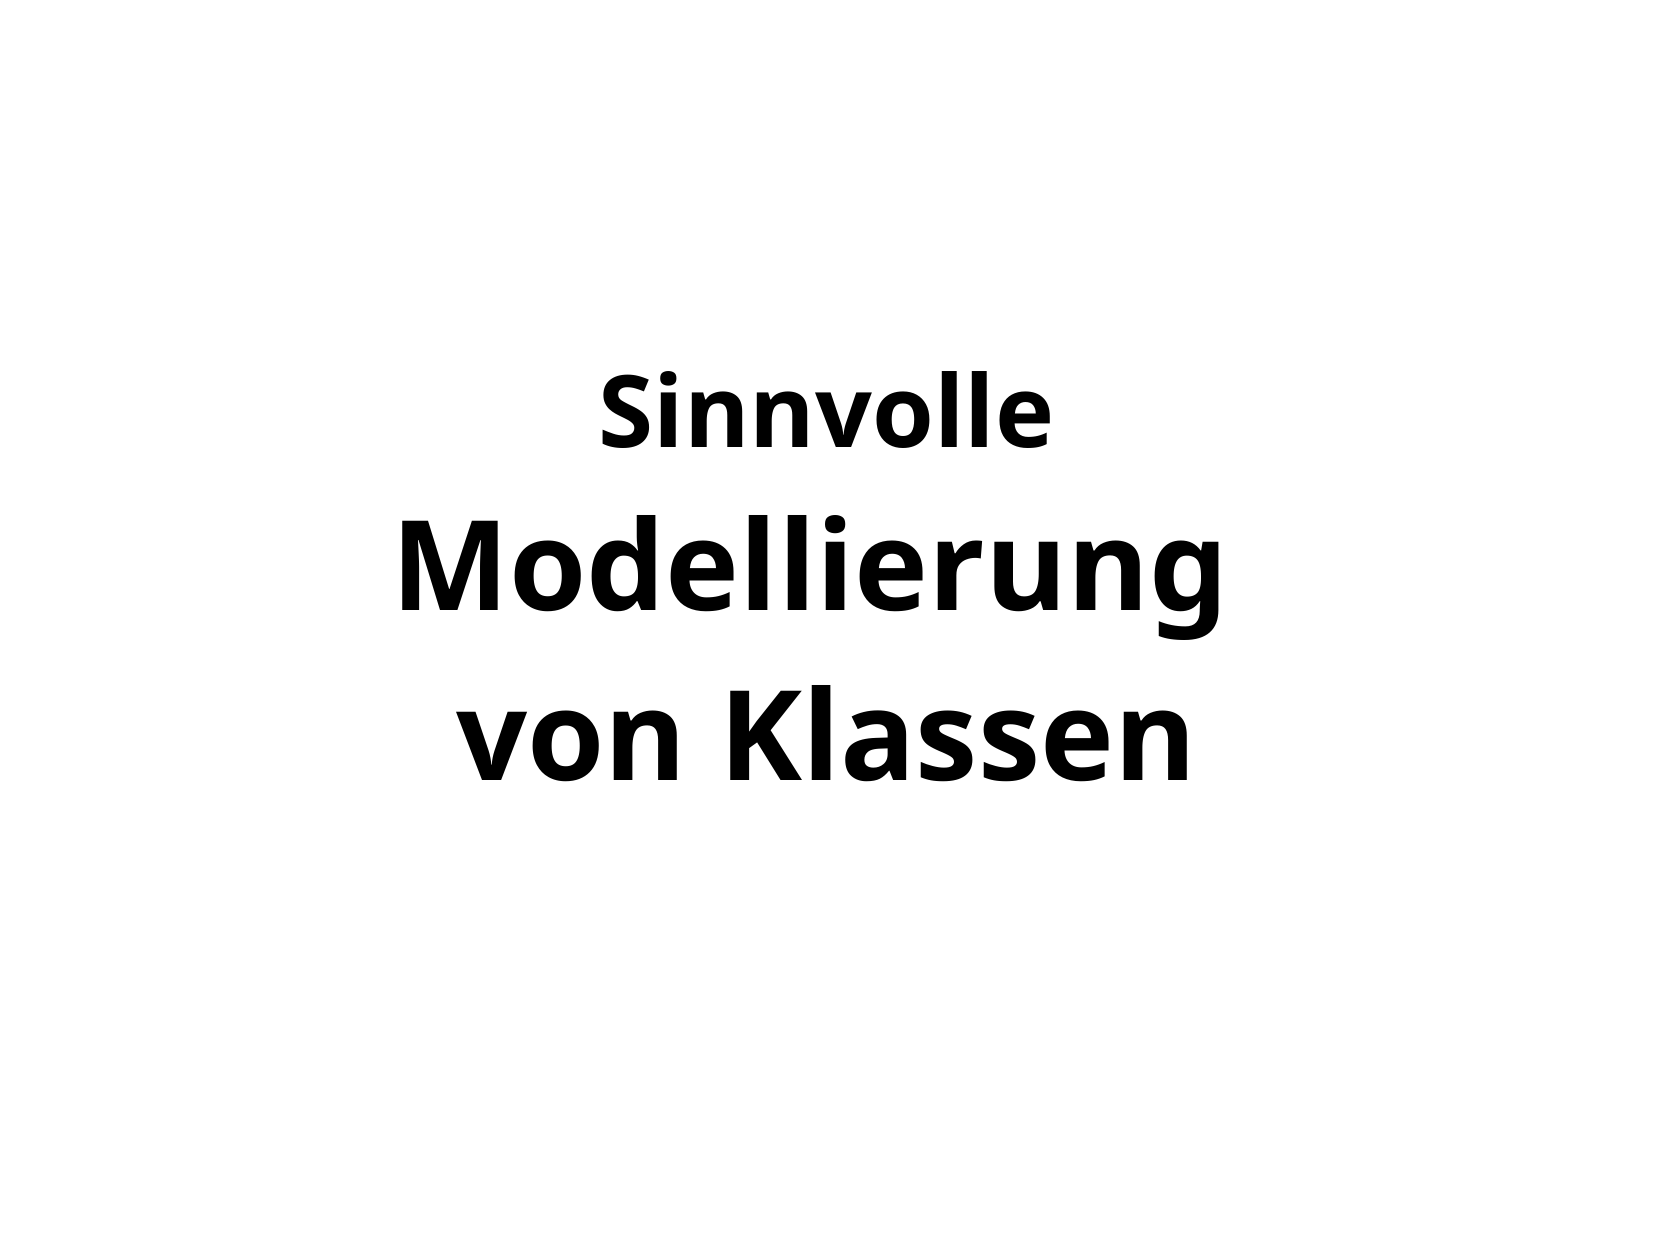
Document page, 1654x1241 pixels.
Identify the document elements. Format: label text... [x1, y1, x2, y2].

subtitle Sinnvolle Modellierung von Klassen [23, 35, 1630, 1123]
